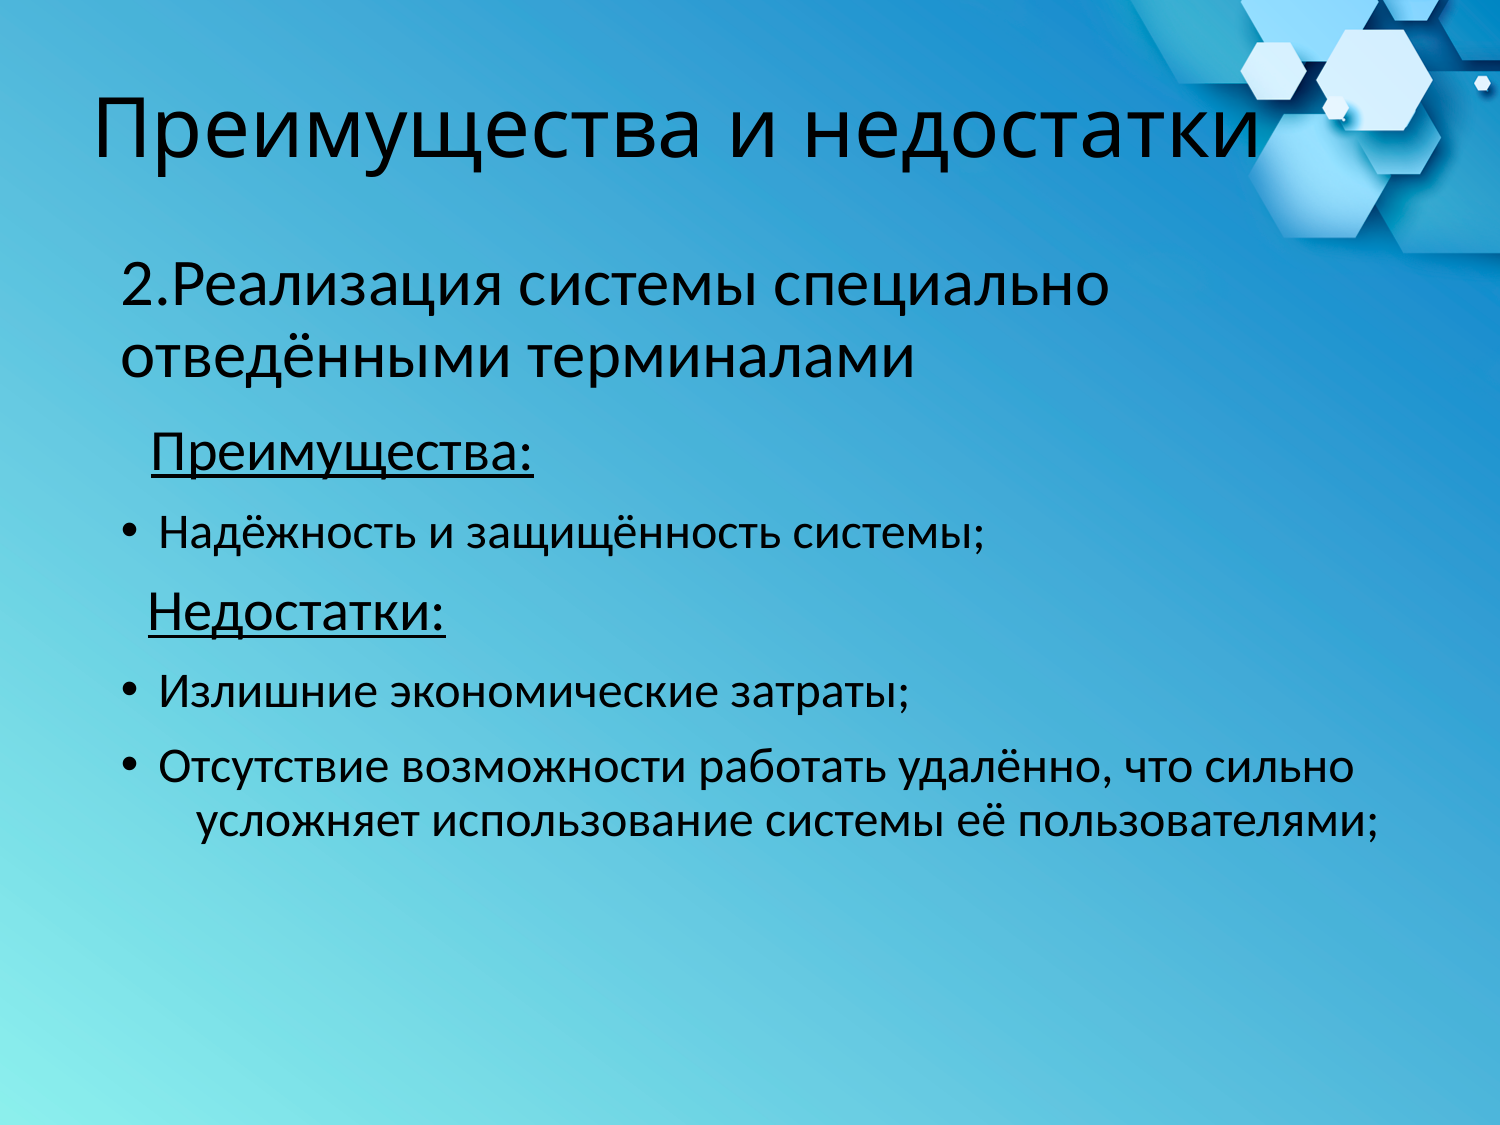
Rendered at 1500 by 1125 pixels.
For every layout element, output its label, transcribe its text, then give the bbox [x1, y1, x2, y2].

title Преимущества и недостатки [76, 21, 1371, 241]
list 2.Реализация системы специально отведёнными терминалами Преимущества: Надёжность и защищённость системы; Недостатки: Излишние экономические затраты; Отсутствие возможности работать удалённо, что сильно усложняет использование системы её пользователями; [105, 240, 1397, 937]
